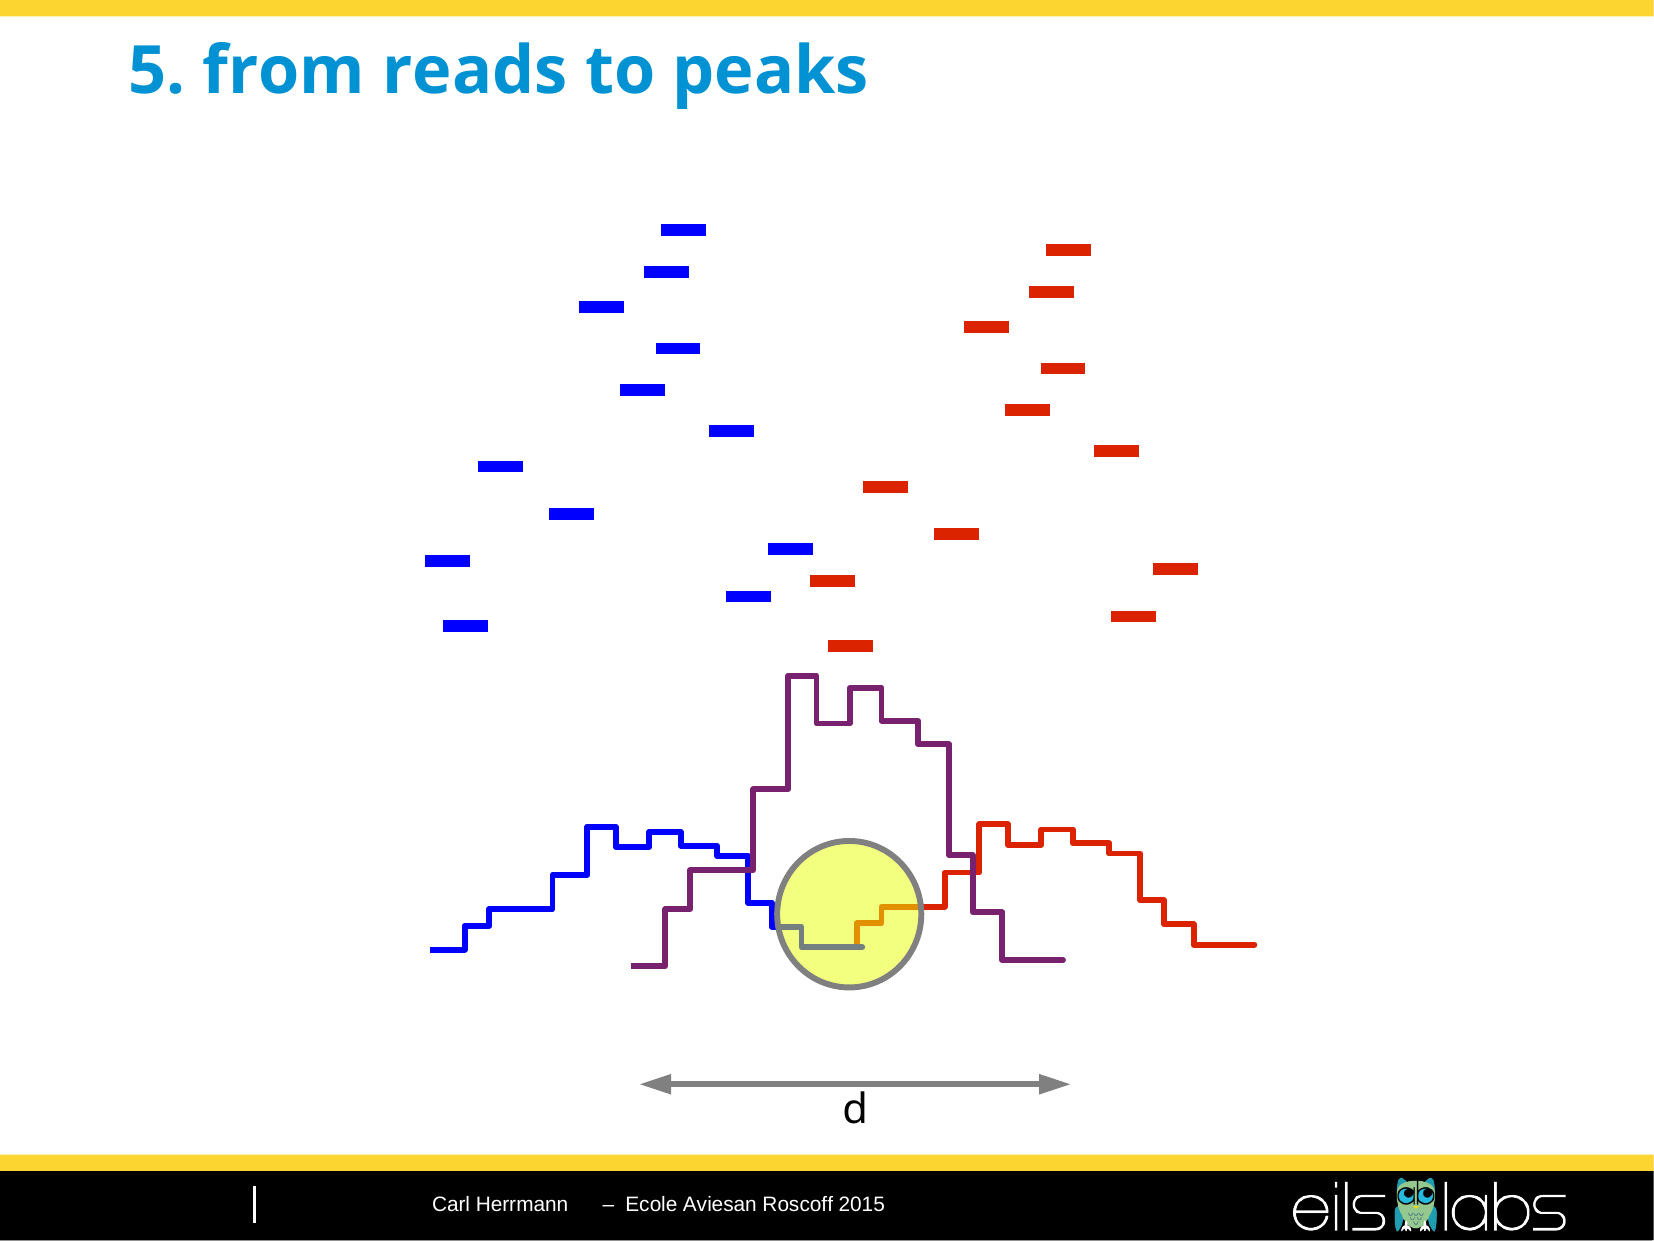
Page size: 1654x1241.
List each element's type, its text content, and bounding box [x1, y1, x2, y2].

title 5. from reads to peaks [113, 18, 1602, 186]
text_box [777, 840, 922, 988]
picture [1292, 1177, 1566, 1232]
